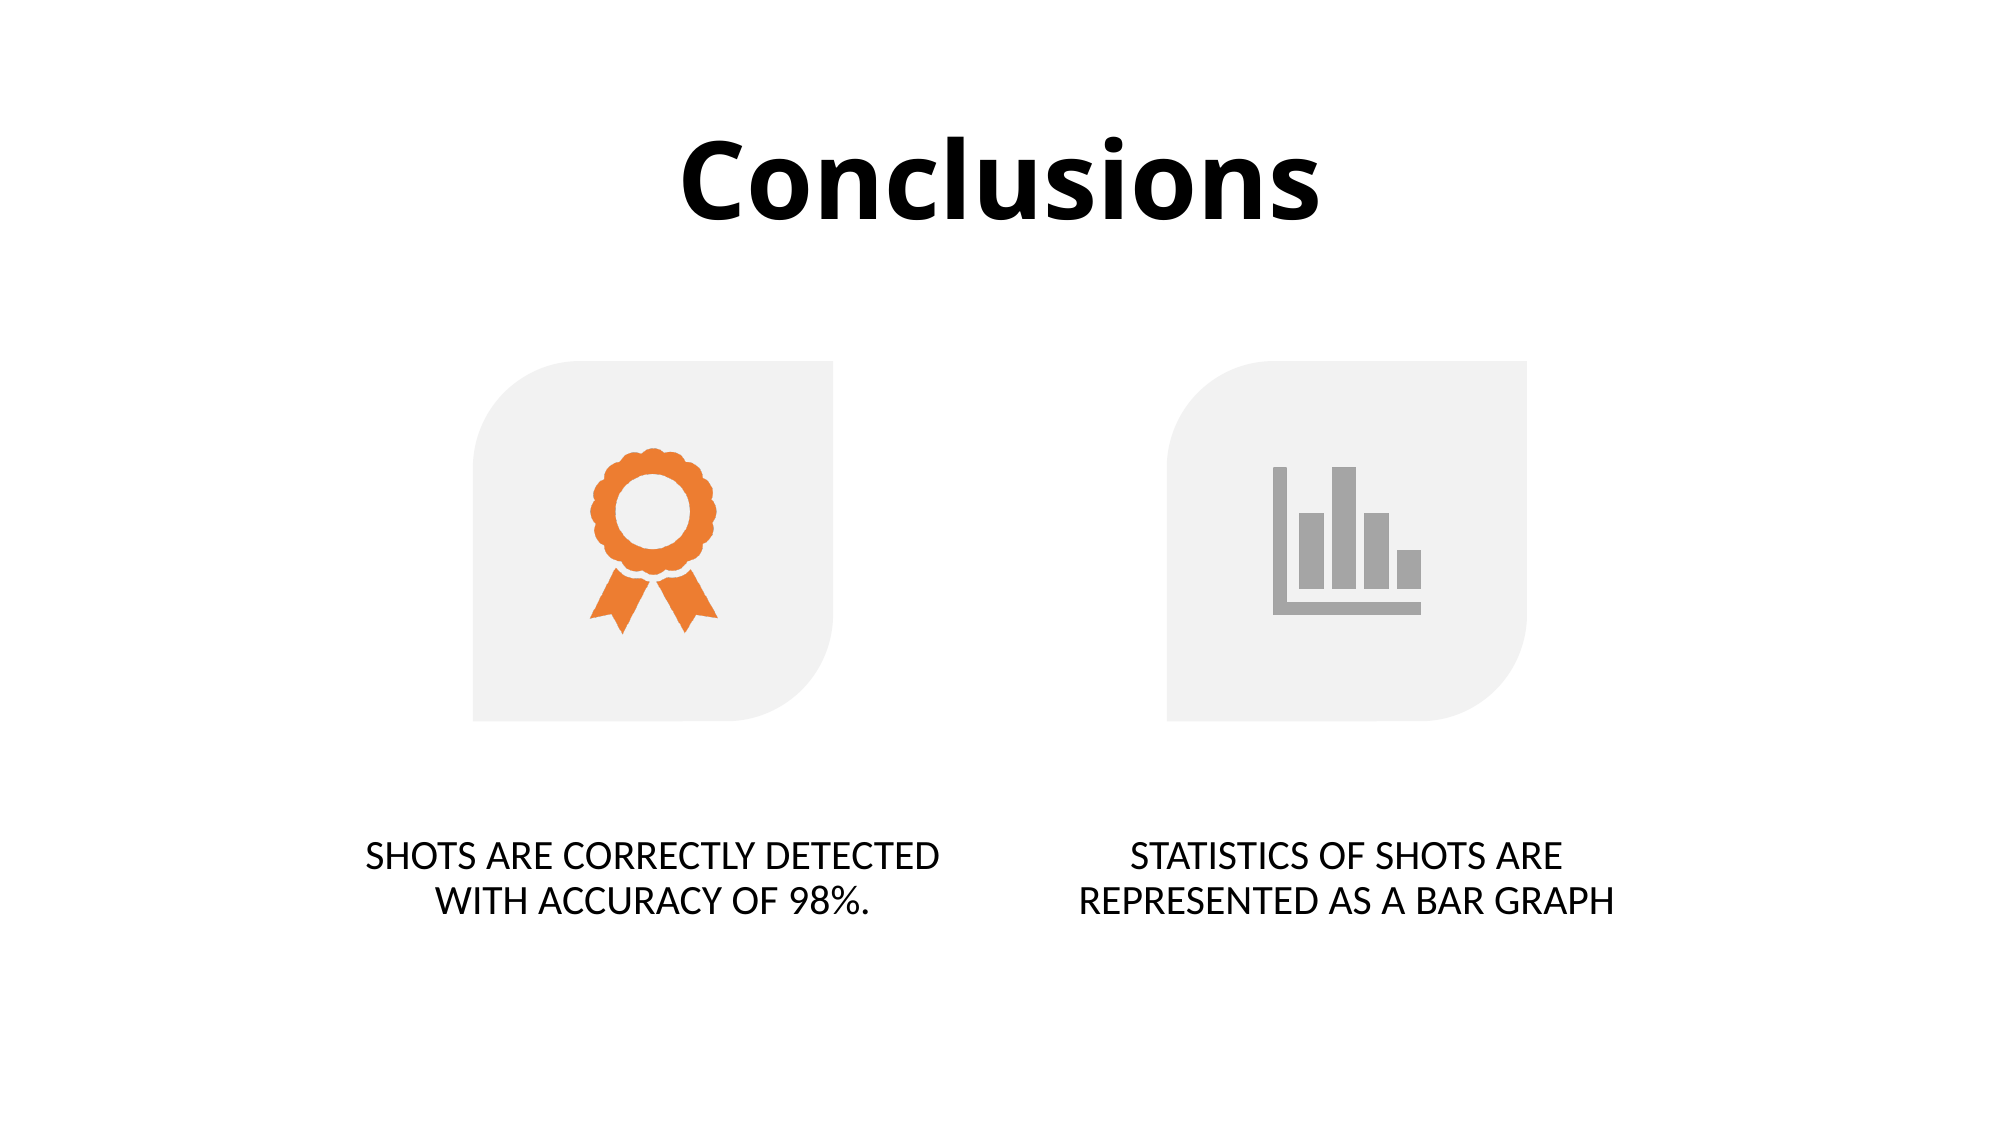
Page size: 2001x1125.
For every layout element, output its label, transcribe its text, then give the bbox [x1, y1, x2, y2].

text_box [0, 0, 2000, 1125]
title Conclusions [137, 91, 1863, 278]
text_box Statistics of shots are represented as a bar graph [1051, 833, 1643, 952]
text_box Shots are correctly detected with accuracy of 98%. [357, 833, 949, 952]
